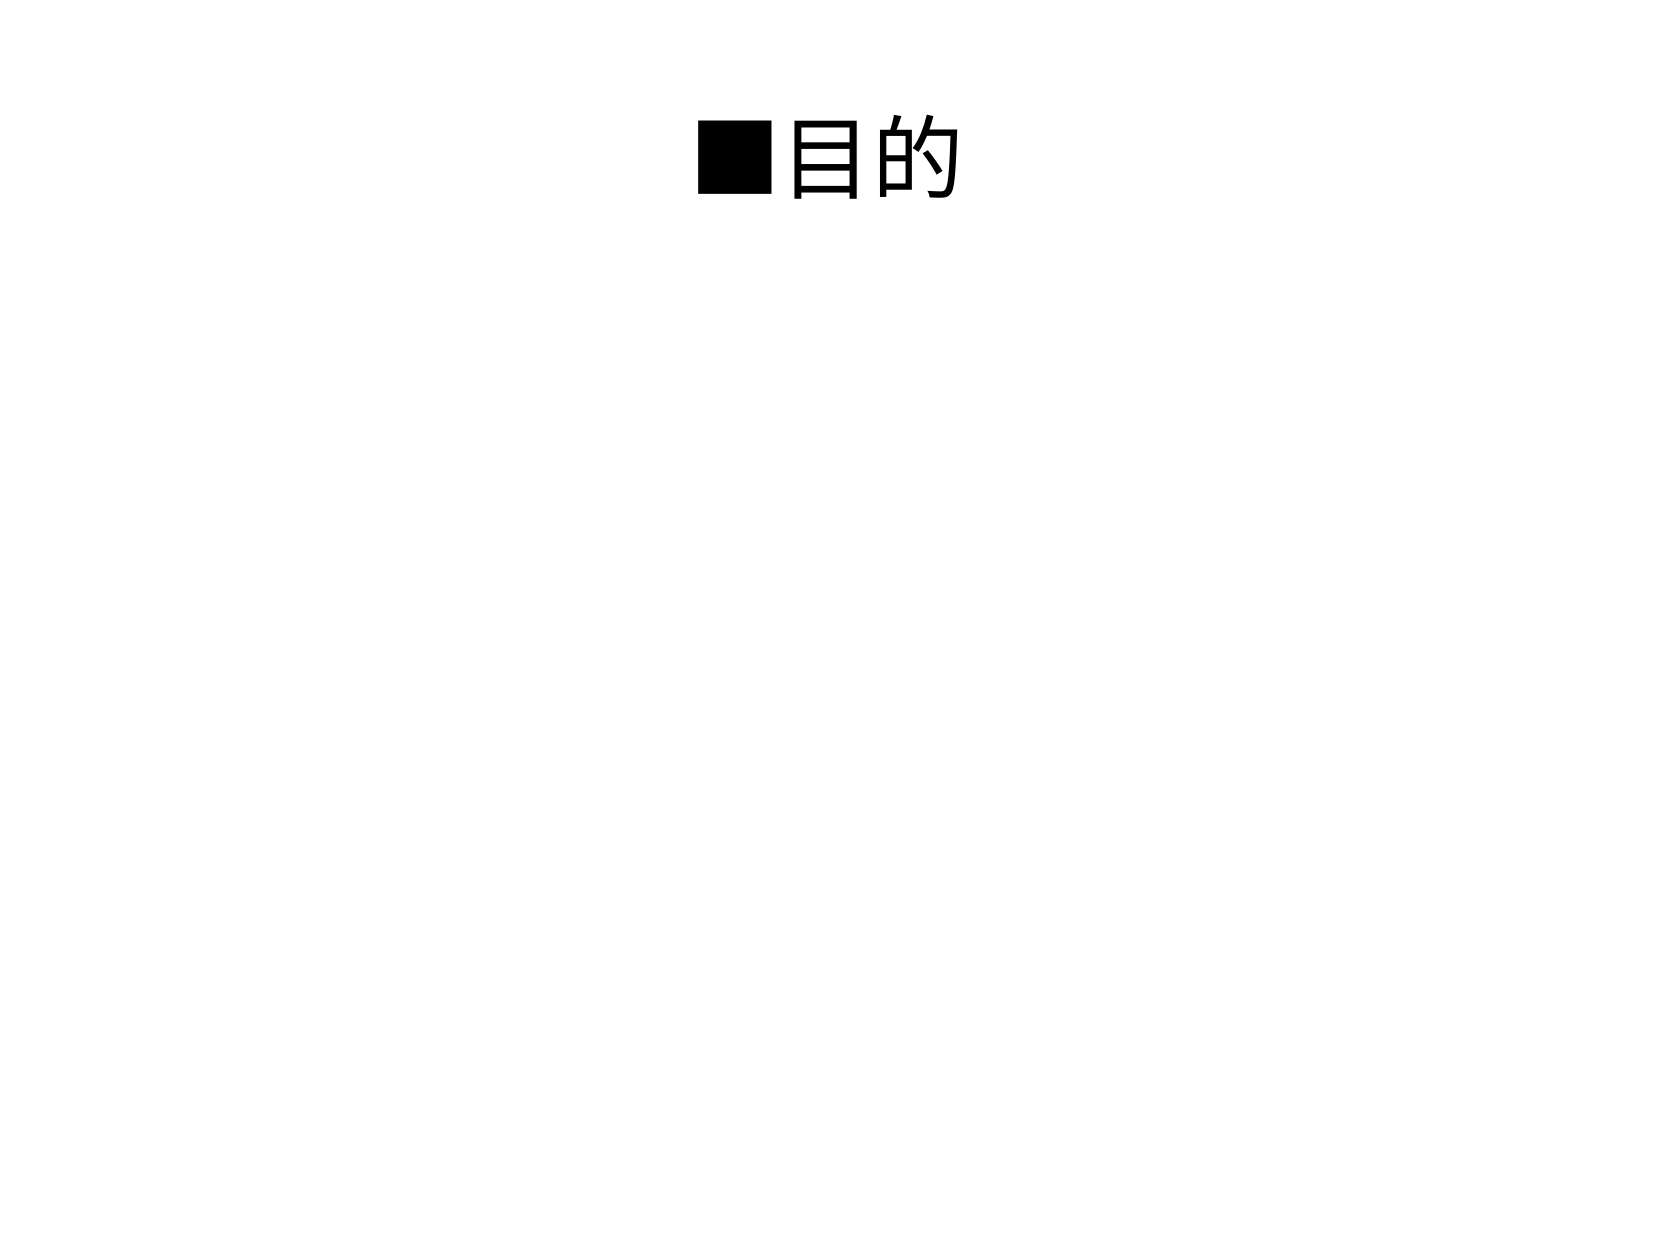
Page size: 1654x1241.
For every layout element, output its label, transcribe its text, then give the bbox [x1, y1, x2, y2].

title ■目的 [82, 49, 1571, 257]
